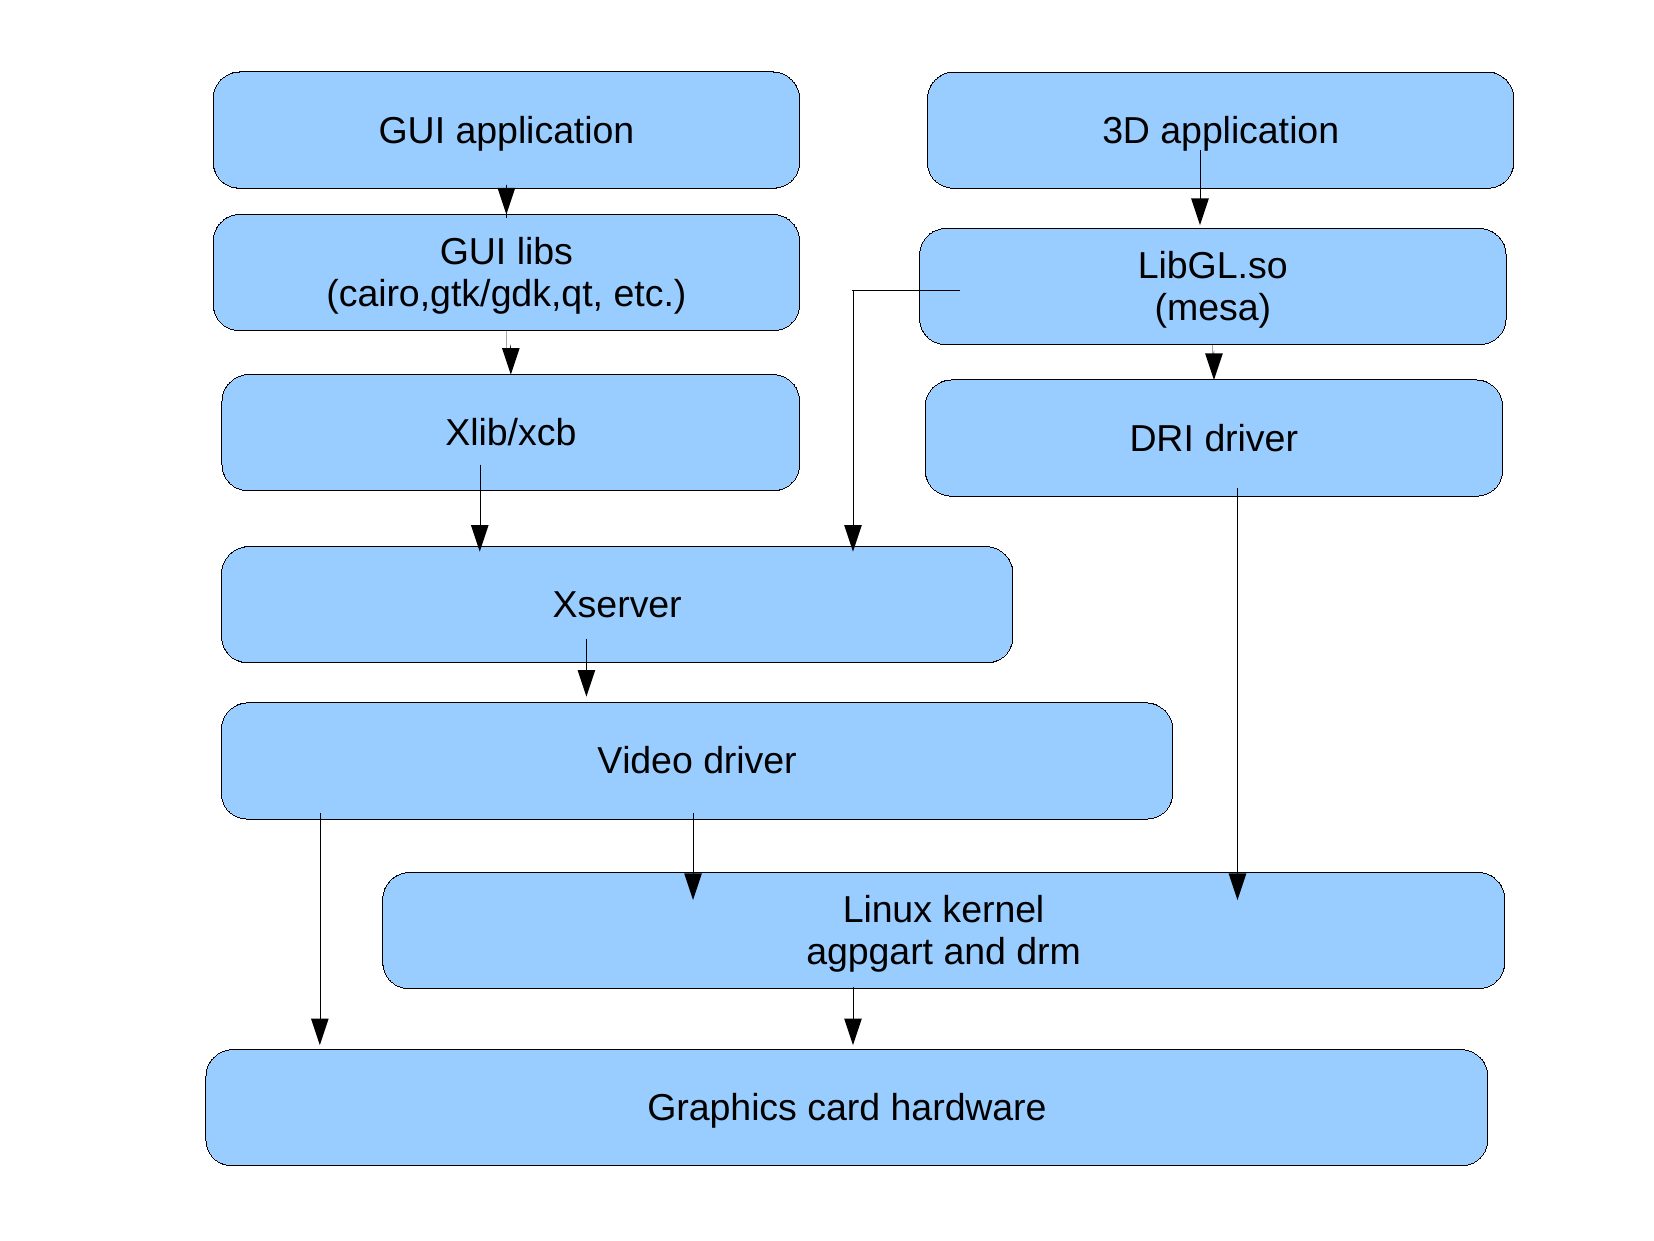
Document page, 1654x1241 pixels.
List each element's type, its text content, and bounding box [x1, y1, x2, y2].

text_box Linux kernel agpgart and drm [382, 872, 1505, 989]
text_box Xserver [221, 546, 1013, 663]
text_box 3D application [927, 72, 1514, 189]
text_box GUI libs (cairo,gtk/gdk,qt, etc.) [213, 214, 800, 331]
text_box Graphics card hardware [205, 1049, 1488, 1166]
text_box Xlib/xcb [221, 374, 800, 491]
text_box GUI application [213, 71, 800, 189]
text_box LibGL.so (mesa) [919, 228, 1507, 345]
text_box DRI driver [925, 379, 1503, 497]
text_box Video driver [221, 702, 1173, 820]
